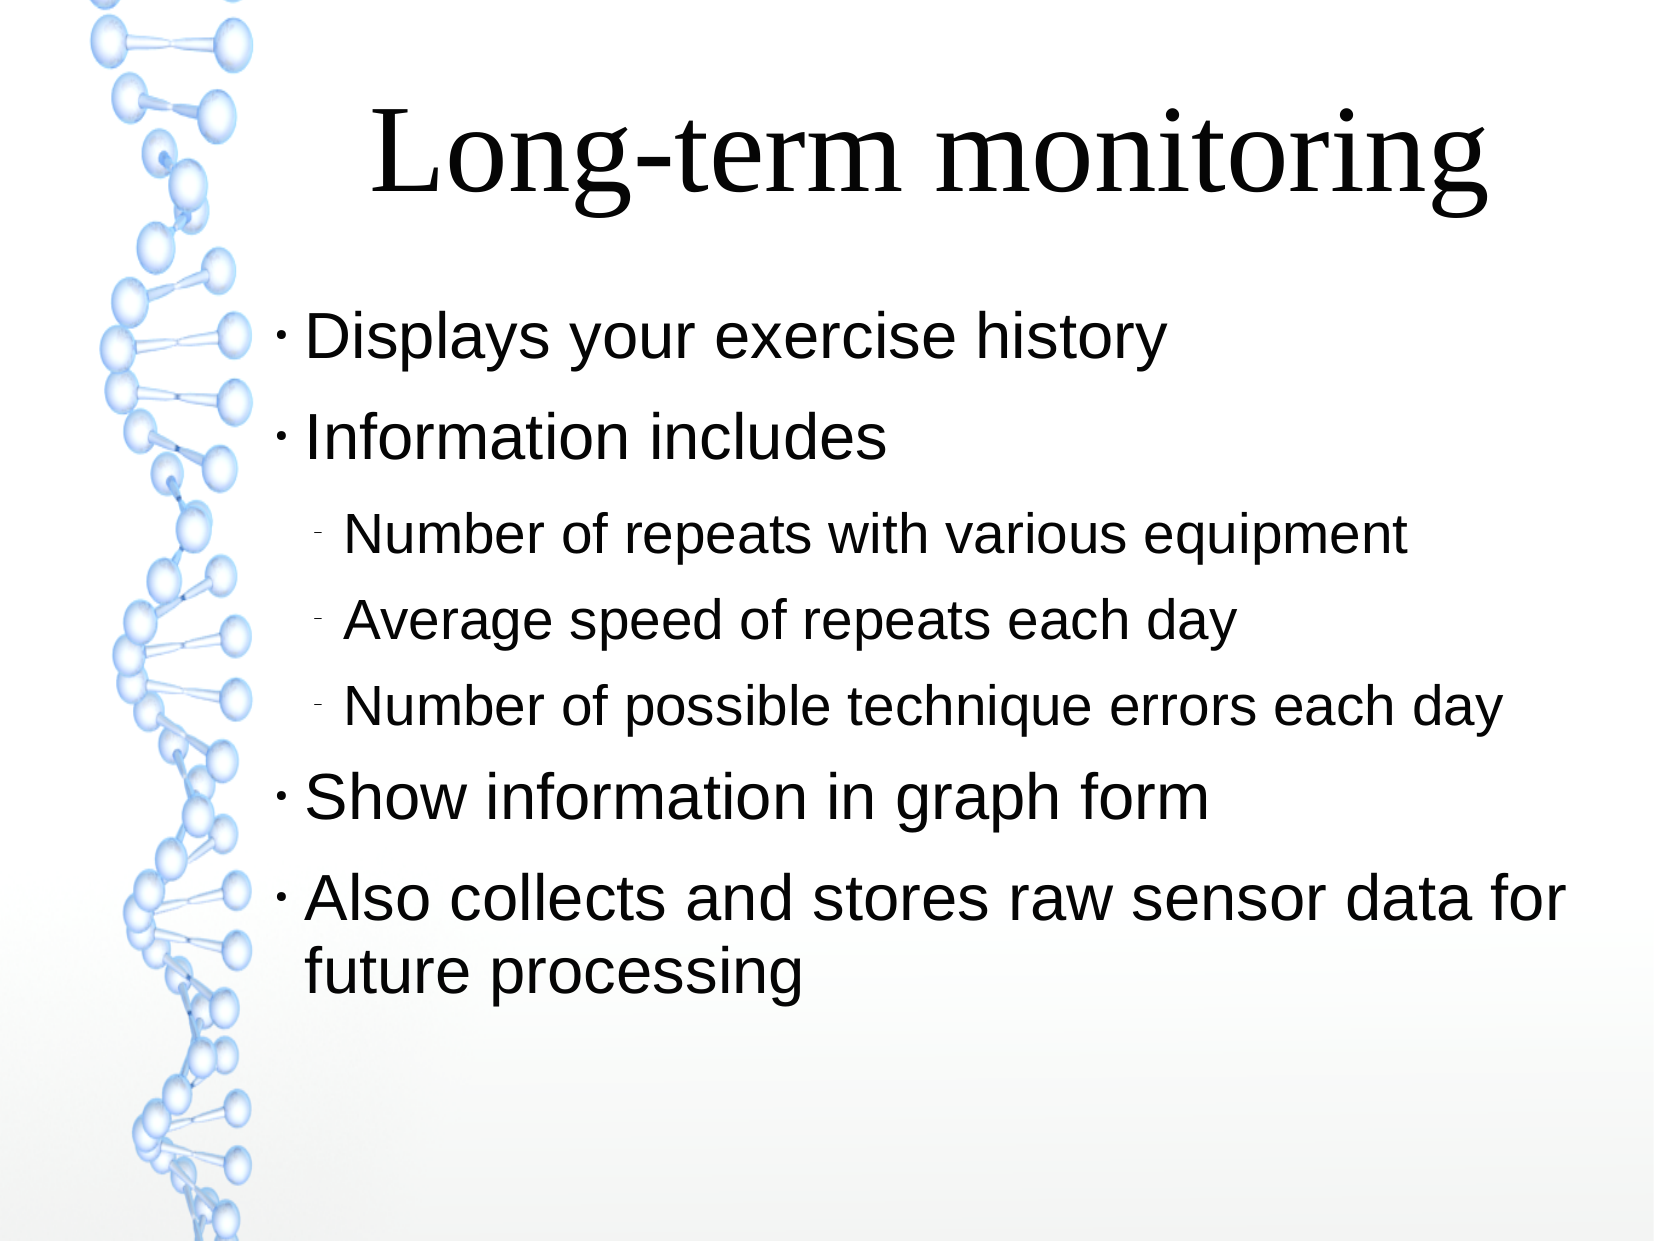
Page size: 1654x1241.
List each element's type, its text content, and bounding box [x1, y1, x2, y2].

list Displays your exercise history Information includes Number of repeats with various equipment Average speed of repeats each day Number of possible technique errors each day Show information in graph form Also collects and stores raw sensor data for future processing [265, 299, 1595, 1019]
picture [0, 0, 1654, 1241]
title Long-term monitoring [265, 47, 1595, 252]
